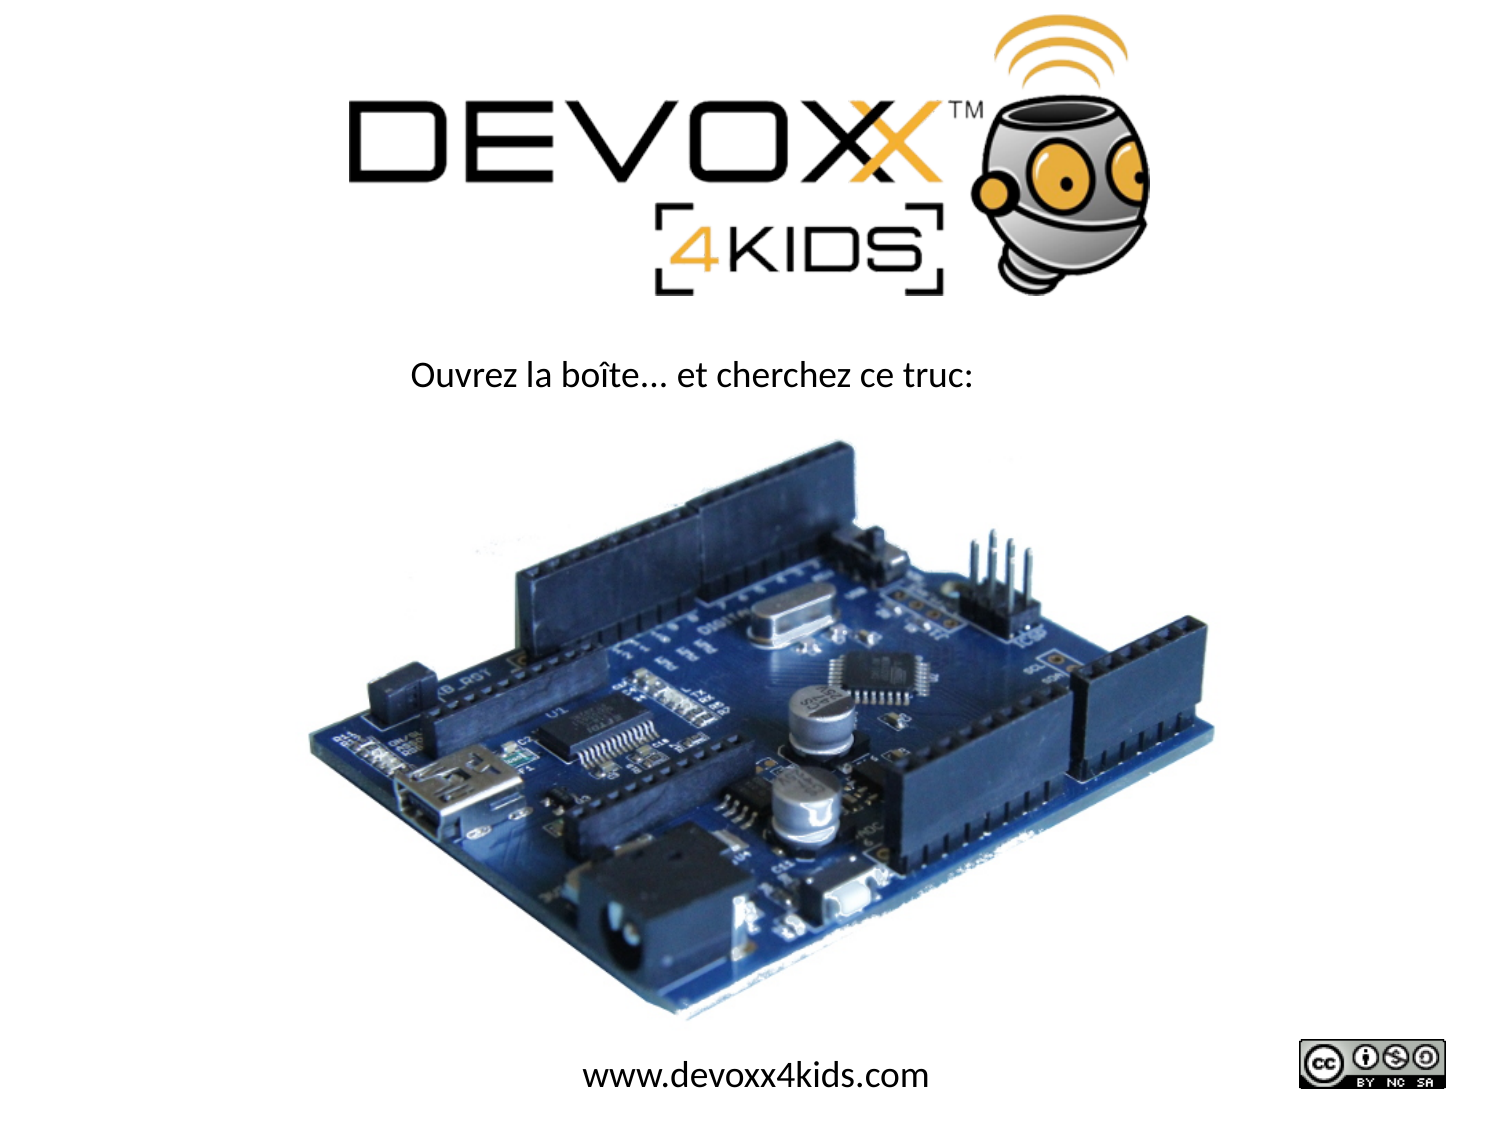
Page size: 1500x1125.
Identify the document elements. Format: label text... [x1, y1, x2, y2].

picture [349, 14, 1150, 296]
picture [1299, 1039, 1446, 1089]
title Ouvrez la boîte... et cherchez ce truc: [395, 342, 1312, 414]
picture [295, 413, 1245, 1033]
